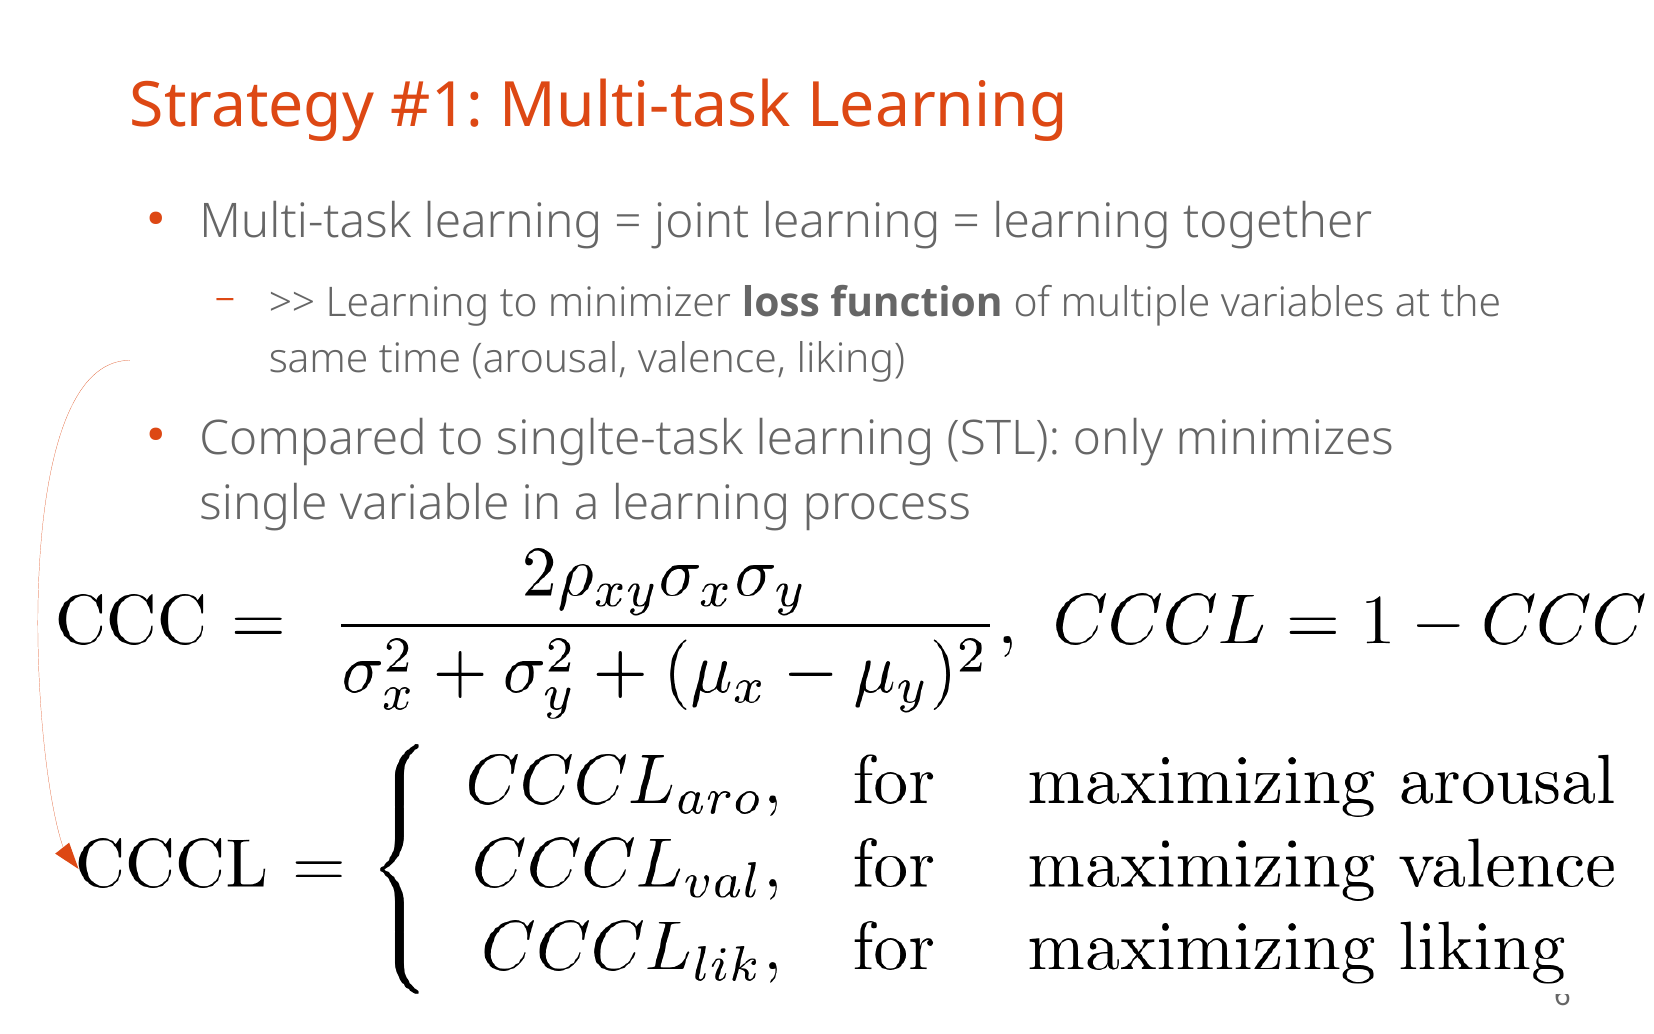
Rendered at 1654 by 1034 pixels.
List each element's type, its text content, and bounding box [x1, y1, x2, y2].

picture [58, 548, 1645, 719]
title Strategy #1: Multi-task Learning [129, 49, 1518, 155]
list Multi-task learning = joint learning = learning together >> Learning to minimizer loss function of multiple variables at the same time (arousal, valence, liking) Compared to singlte-task learning (STL): only minimizes single variable in a learning process [129, 186, 1518, 534]
picture [78, 744, 1614, 994]
